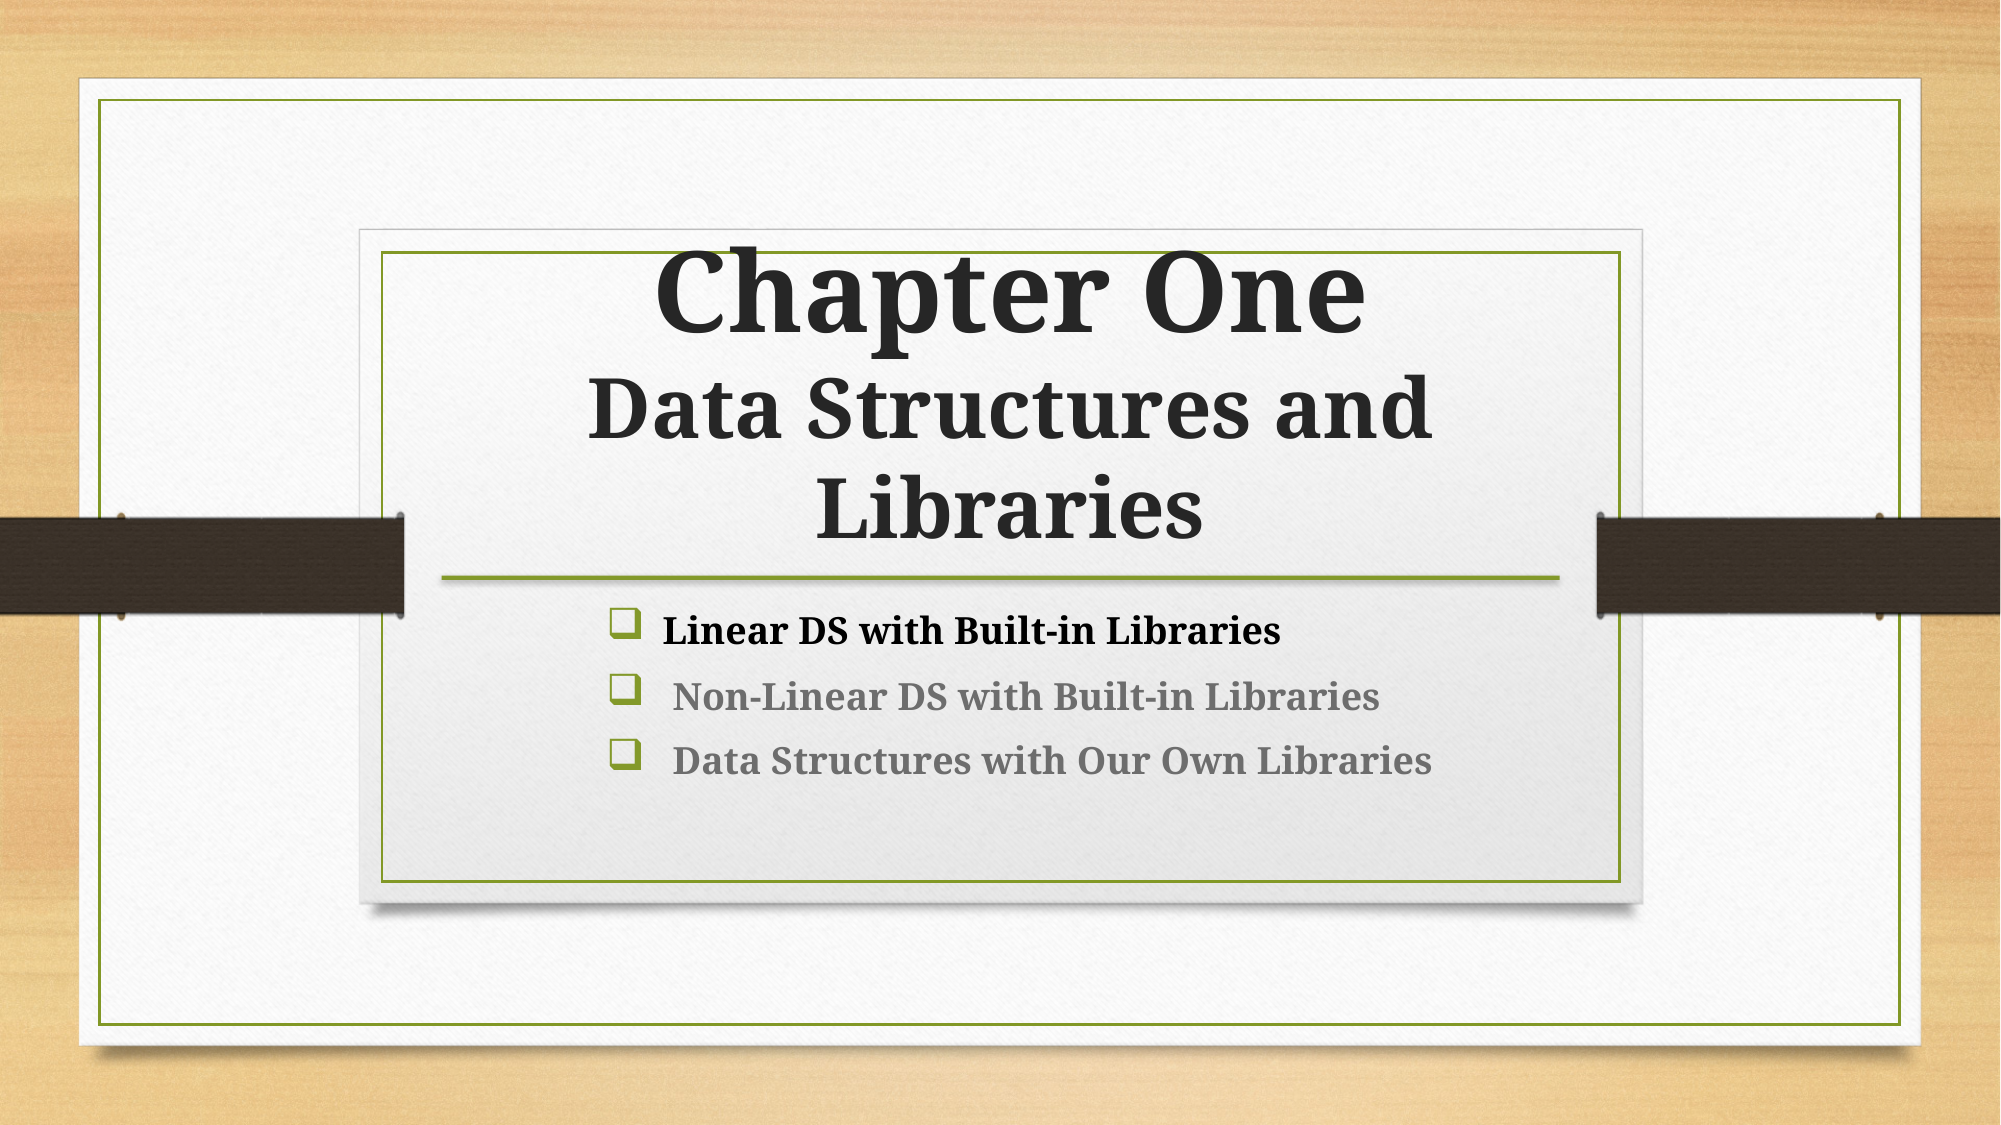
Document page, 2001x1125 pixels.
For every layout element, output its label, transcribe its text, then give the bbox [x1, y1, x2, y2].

text_box Chapter One Data Structures and Libraries [451, 313, 1570, 563]
picture [0, 0, 2001, 1125]
text_box Linear DS with Built-in Libraries Non-Linear DS with Built-in Libraries Data Structures with Our Own Libraries [441, 600, 1560, 817]
